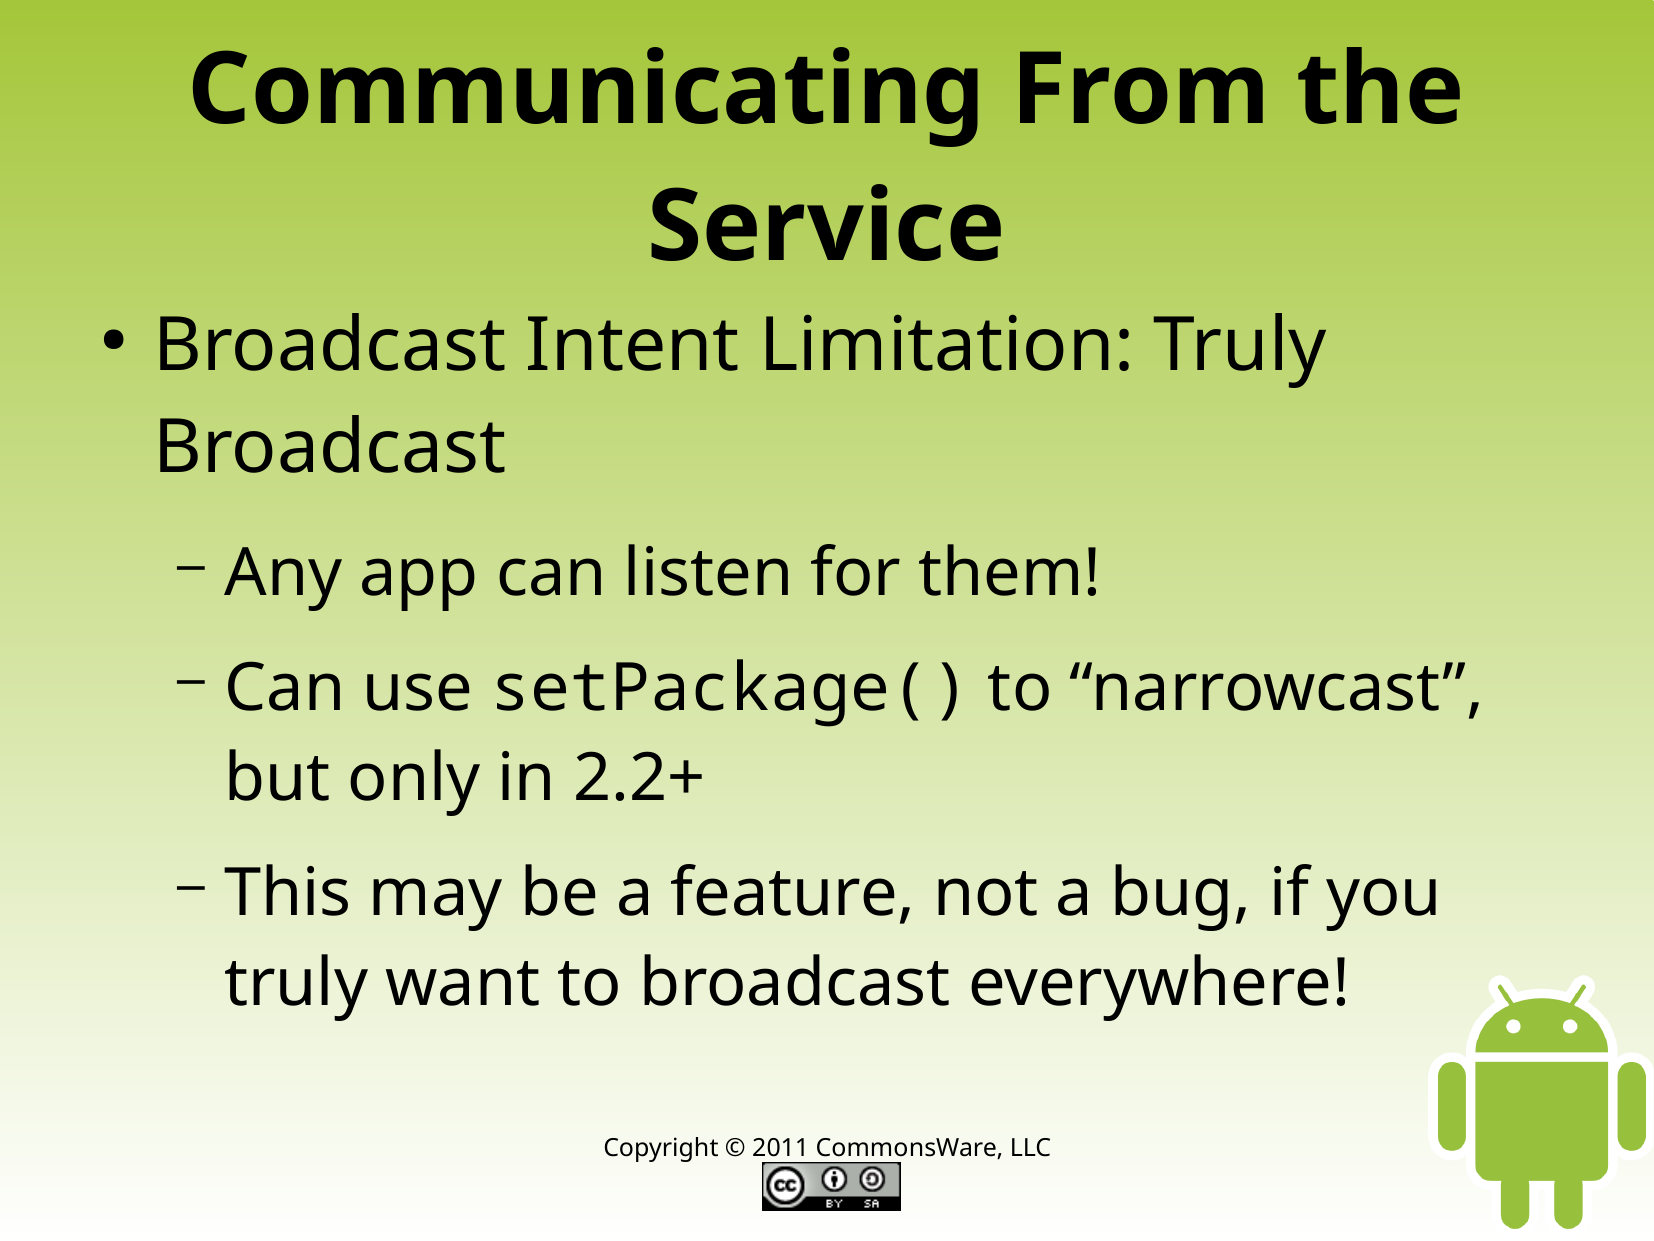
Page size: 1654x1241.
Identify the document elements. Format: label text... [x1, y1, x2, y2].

title Communicating From the Service [82, 49, 1571, 257]
picture [1428, 975, 1654, 1238]
picture [762, 1162, 901, 1211]
list Broadcast Intent Limitation: Truly Broadcast Any app can listen for them! Can use setPackage() to “narrowcast”, but only in 2.2+ This may be a feature, not a bug, if you truly want to broadcast everywhere! [82, 290, 1571, 1109]
